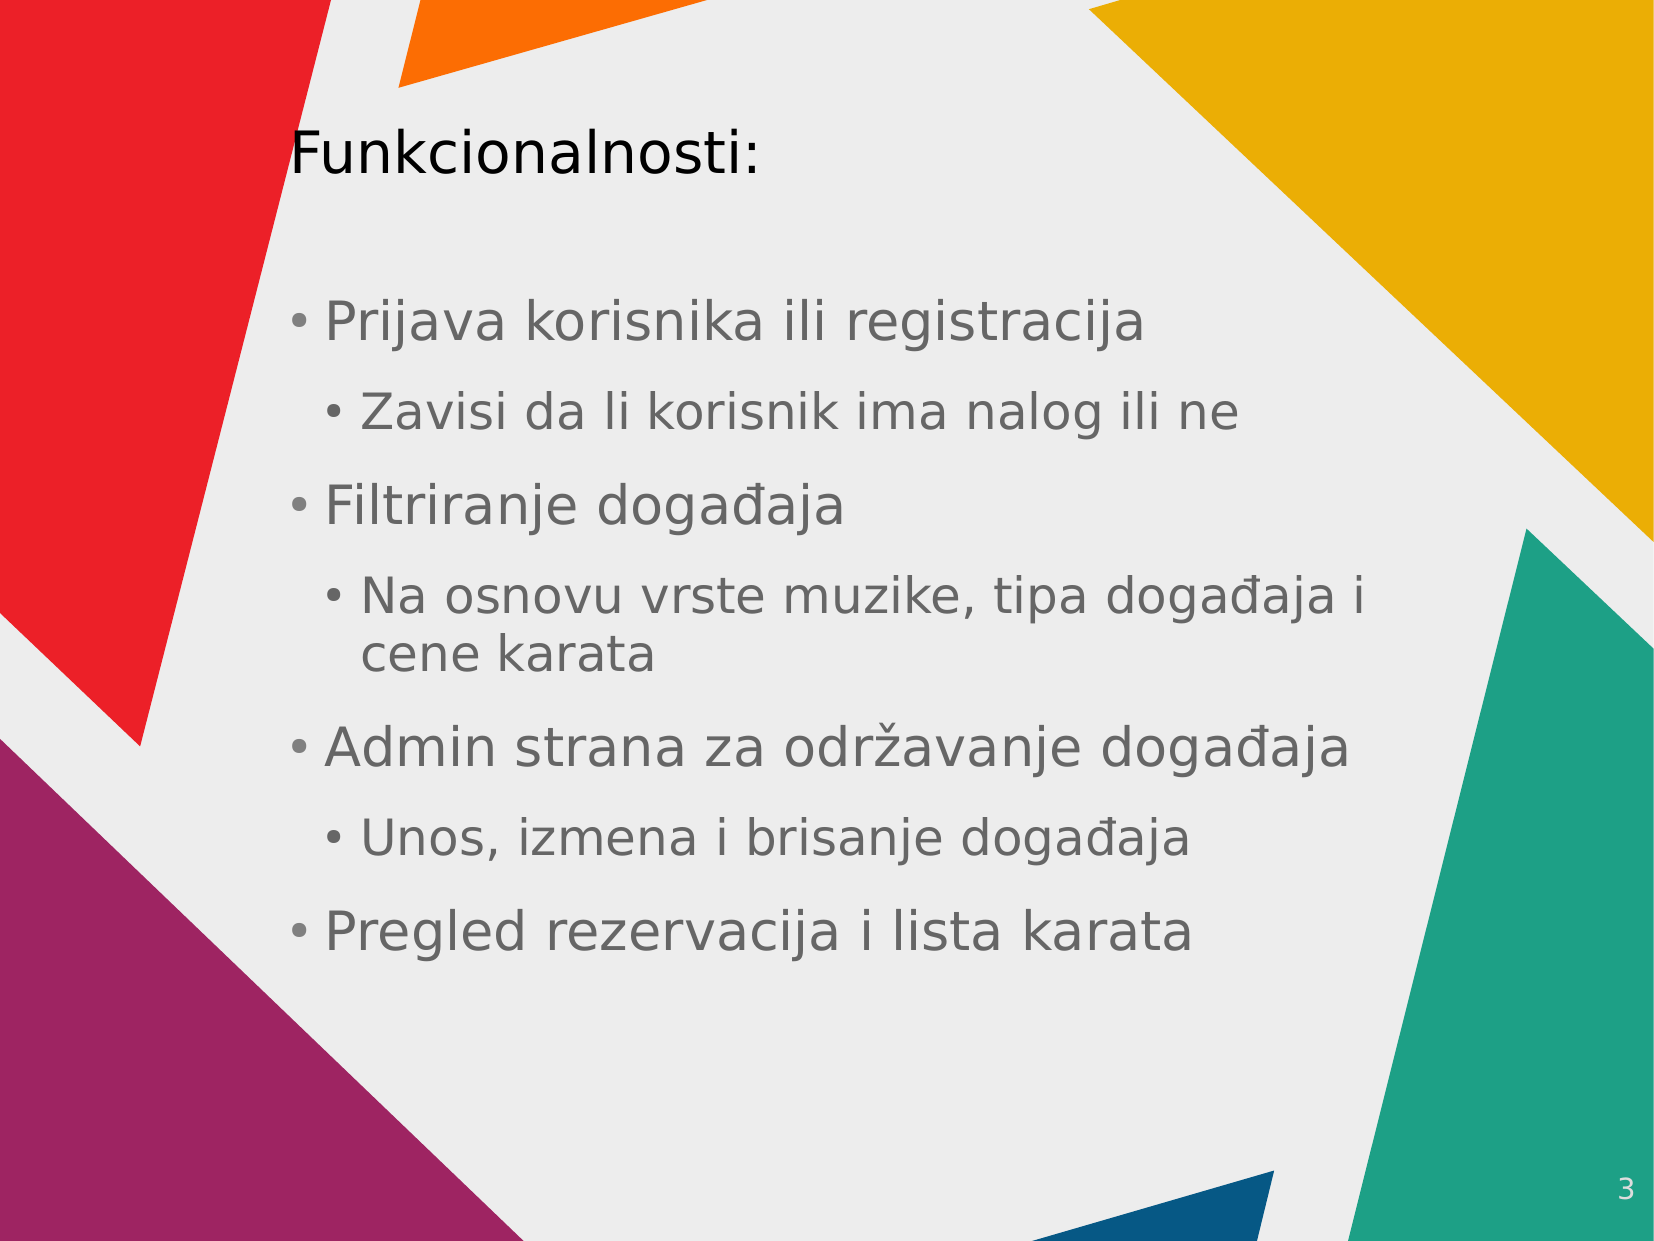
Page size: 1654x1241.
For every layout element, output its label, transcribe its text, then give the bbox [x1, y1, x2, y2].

list Prijava korisnika ili registracija Zavisi da li korisnik ima nalog ili ne Filtriranje događaja Na osnovu vrste muzike, tipa događaja i cene karata Admin strana za održavanje događaja Unos, izmena i brisanje događaja Pregled rezervacija i lista karata [289, 290, 1372, 1090]
title Funkcionalnosti: [289, 49, 1372, 257]
